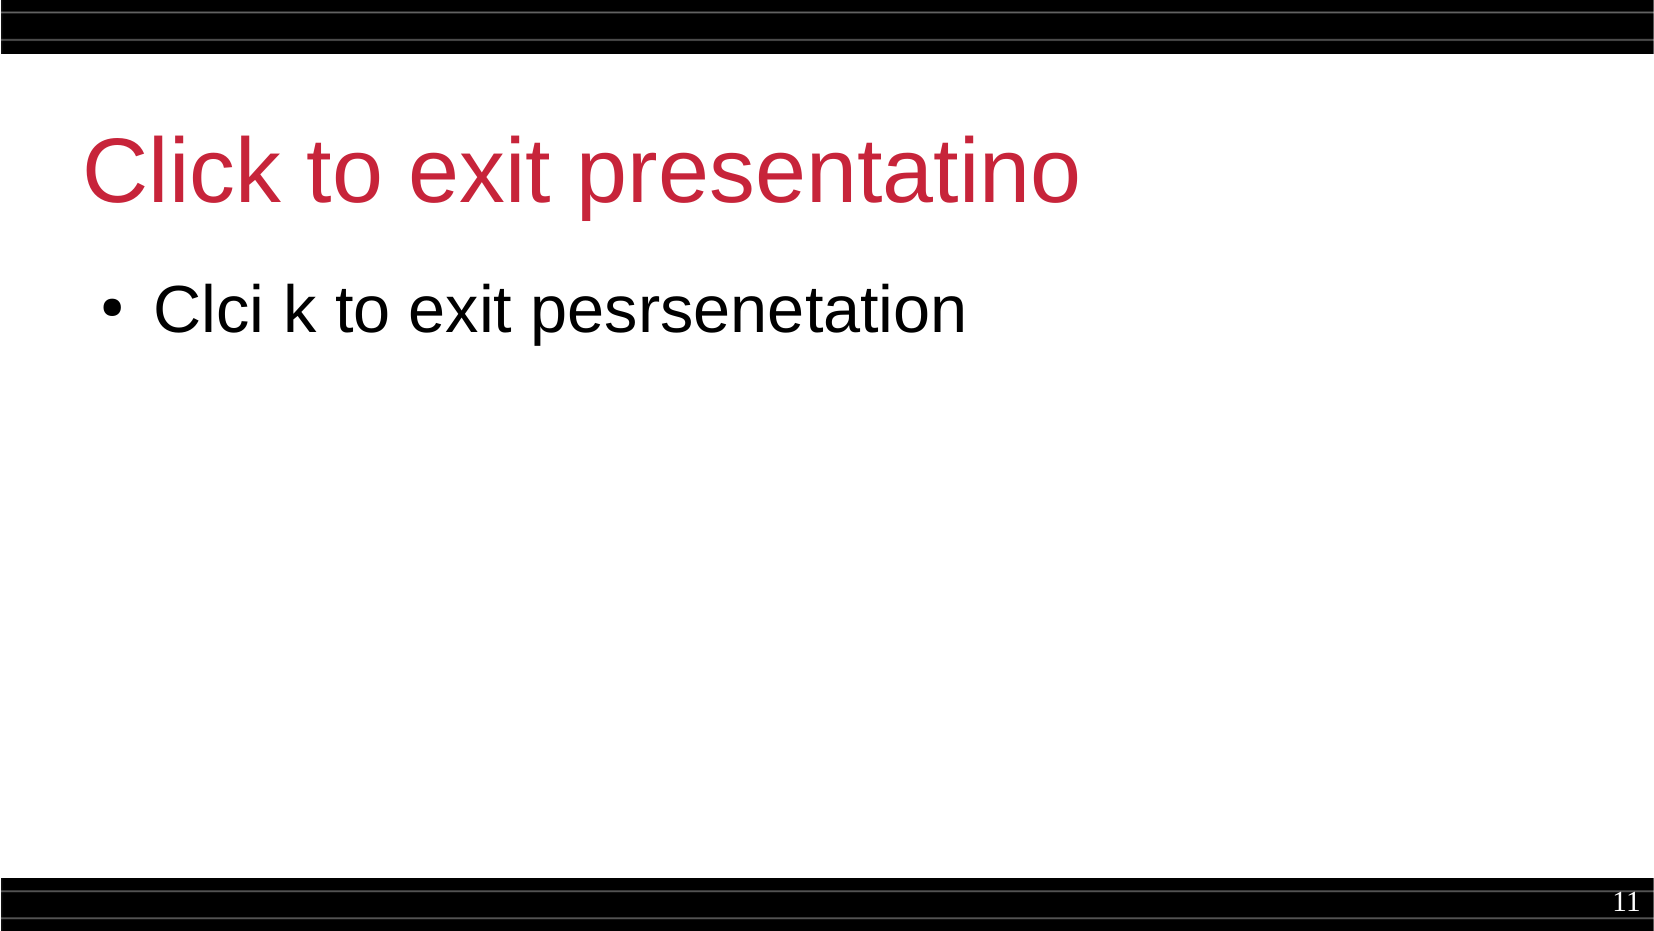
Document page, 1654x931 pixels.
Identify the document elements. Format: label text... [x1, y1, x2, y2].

title Click to exit presentatino [82, 92, 1571, 249]
picture [1, 878, 1654, 931]
list Clci k to exit pesrsenetation [82, 271, 1571, 758]
picture [1, 0, 1654, 54]
